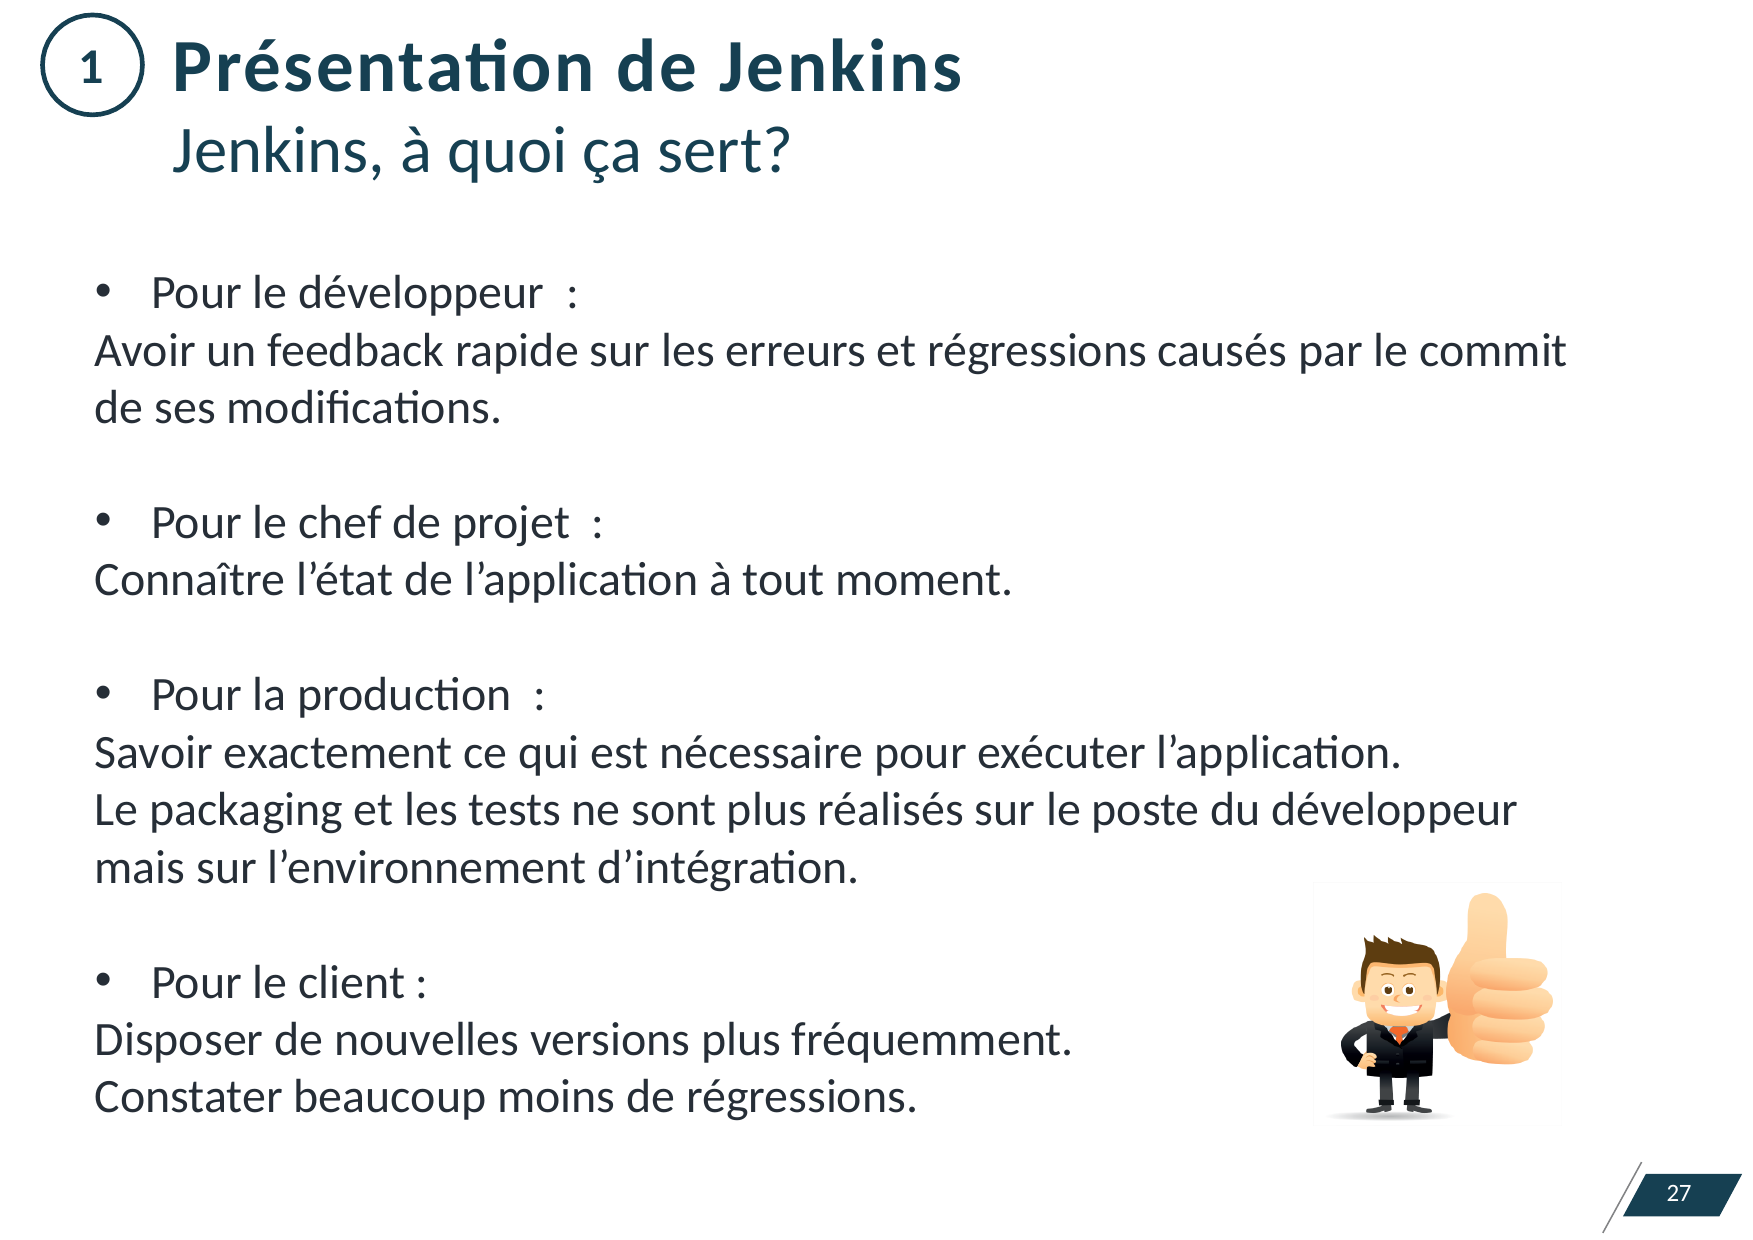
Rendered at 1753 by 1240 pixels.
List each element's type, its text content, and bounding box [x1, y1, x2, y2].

picture [1313, 882, 1562, 1126]
text_box 27 [1638, 1169, 1707, 1215]
list Pour le développeur : Avoir un feedback rapide sur les erreurs et régressions causés par le commit de ses modifications. Pour le chef de projet : Connaître l’état de l’application à tout moment. Pour la production : Savoir exactement ce qui est nécessaire pour exécuter l’application. Le packaging et les tests ne sont plus réalisés sur le poste du développeur mais sur l’environnement d’intégration. Pour le client : Disposer de nouvelles versions plus fréquemment. Constater beaucoup moins de régressions. [94, 260, 1593, 1190]
title Présentation de Jenkins Jenkins, à quoi ça sert? [172, 16, 1580, 188]
text_box 1 [76, 31, 109, 94]
